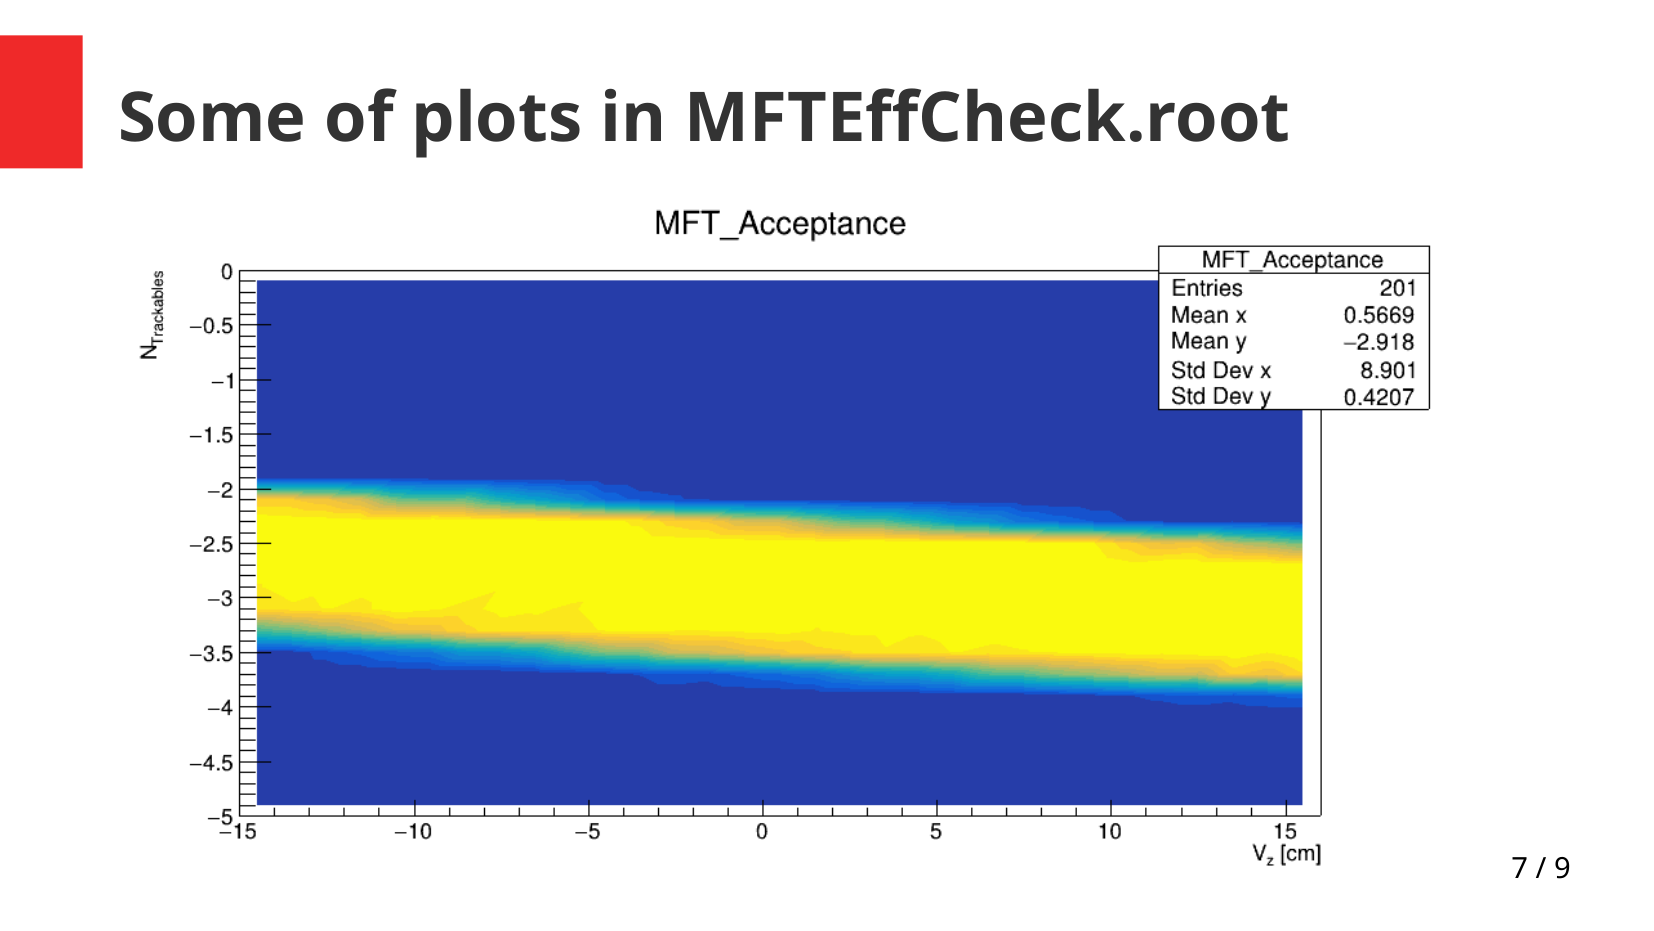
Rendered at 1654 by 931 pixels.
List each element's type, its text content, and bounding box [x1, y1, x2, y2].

picture [105, 202, 1456, 886]
title Some of plots in MFTEffCheck.root [118, 37, 1571, 193]
